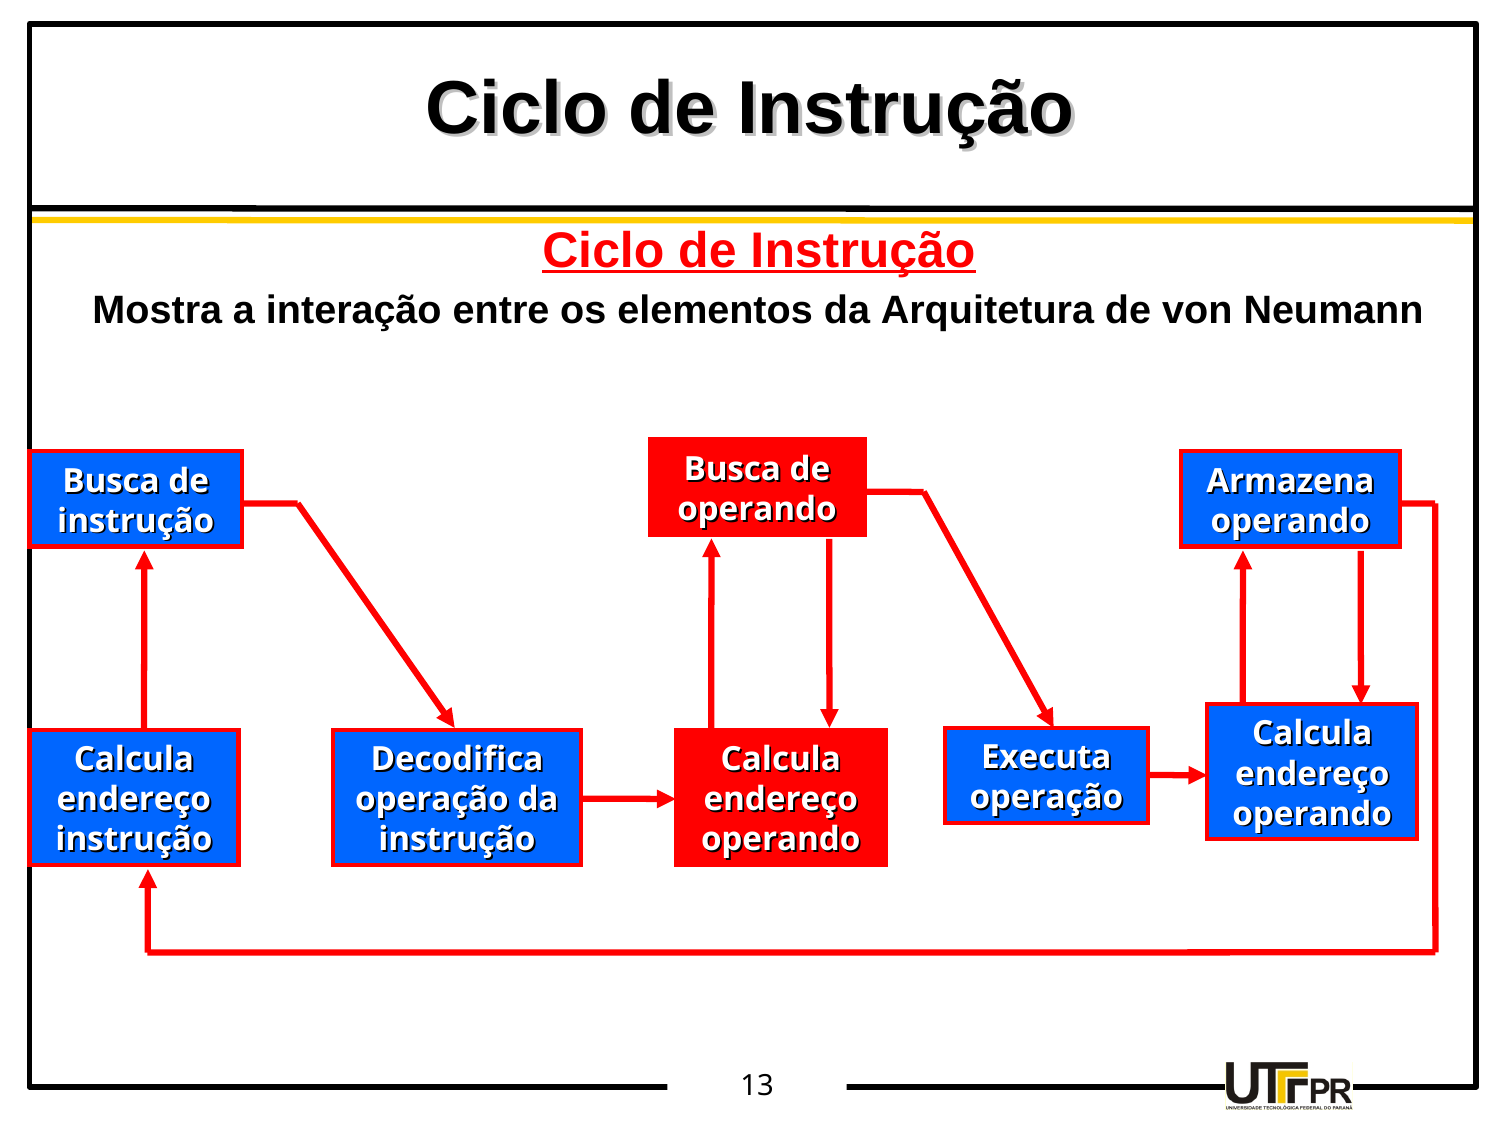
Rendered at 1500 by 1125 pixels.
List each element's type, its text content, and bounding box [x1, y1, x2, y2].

text_box Busca de operando [649, 439, 865, 535]
text_box Calcula endereço instrução [29, 729, 239, 866]
text_box Armazena operando [1181, 451, 1400, 547]
text_box Calcula endereço operando [675, 729, 886, 866]
picture [1225, 1062, 1353, 1110]
list Ciclo de Instrução Mostra a interação entre os elementos da Arquitetura de von Neumann [23, 219, 1495, 398]
text_box Decodifica operação da instrução [333, 729, 582, 866]
text_box Executa operação [944, 727, 1149, 824]
text_box Busca de instrução [29, 451, 243, 547]
title Ciclo de Instrução [41, 65, 1459, 158]
text_box Calcula endereço operando [1207, 704, 1418, 840]
